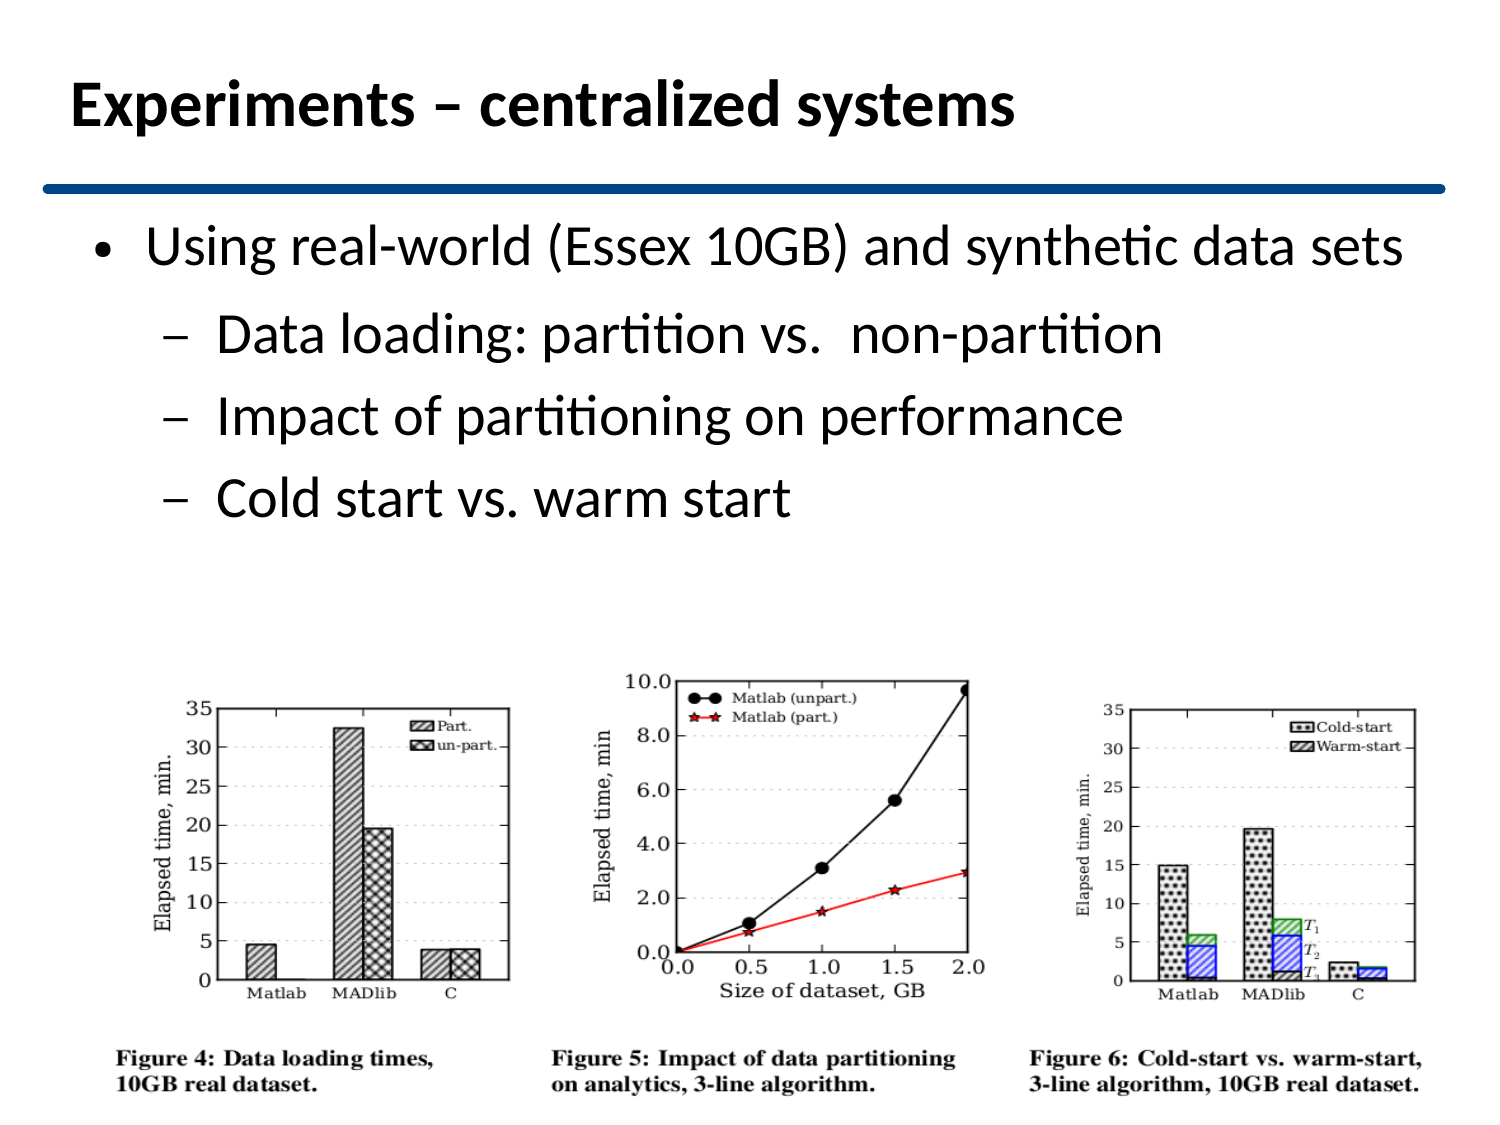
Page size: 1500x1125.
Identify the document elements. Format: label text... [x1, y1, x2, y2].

title Experiments – centralized systems [70, 0, 1453, 231]
picture [94, 667, 1441, 1107]
list Using real-world (Essex 10GB) and synthetic data sets Data loading: partition vs. non-partition Impact of partitioning on performance Cold start vs. warm start [75, 221, 1425, 875]
